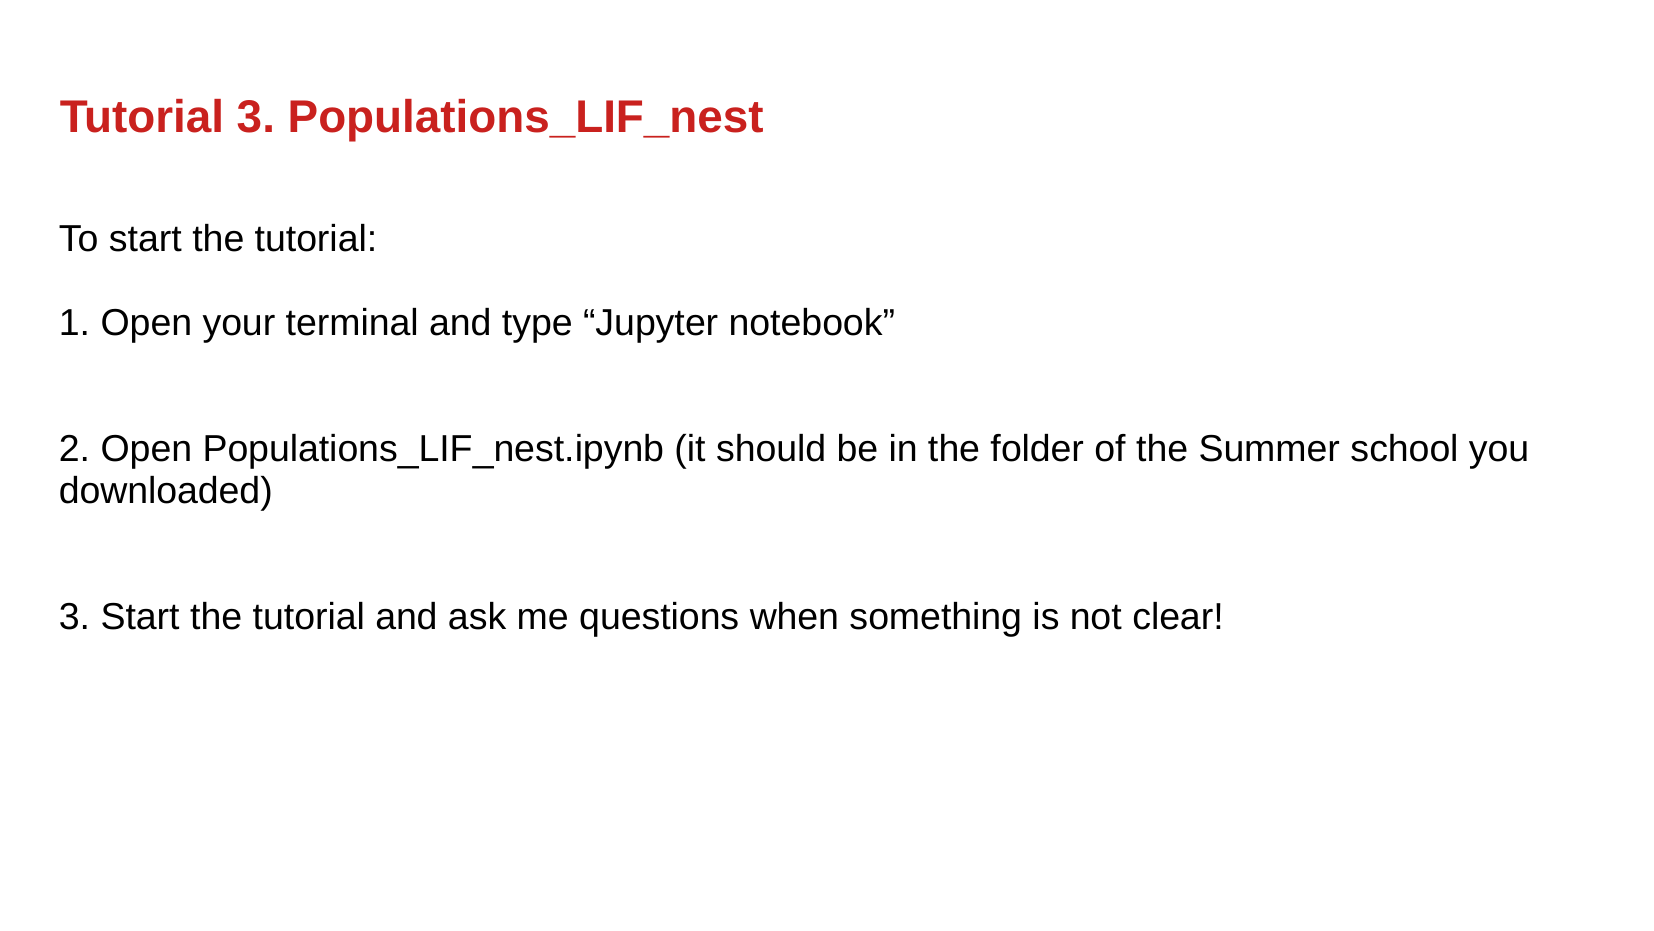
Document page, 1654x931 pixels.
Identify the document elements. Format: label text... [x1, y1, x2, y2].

text_box Tutorial 3. Populations_LIF_nest [45, 83, 976, 202]
text_box To start the tutorial: 1. Open your terminal and type “Jupyter notebook” 2. Open Populations_LIF_nest.ipynb (it should be in the folder of the Summer school you downloaded) 3. Start the tutorial and ask me questions when something is not clear! [44, 210, 1636, 856]
